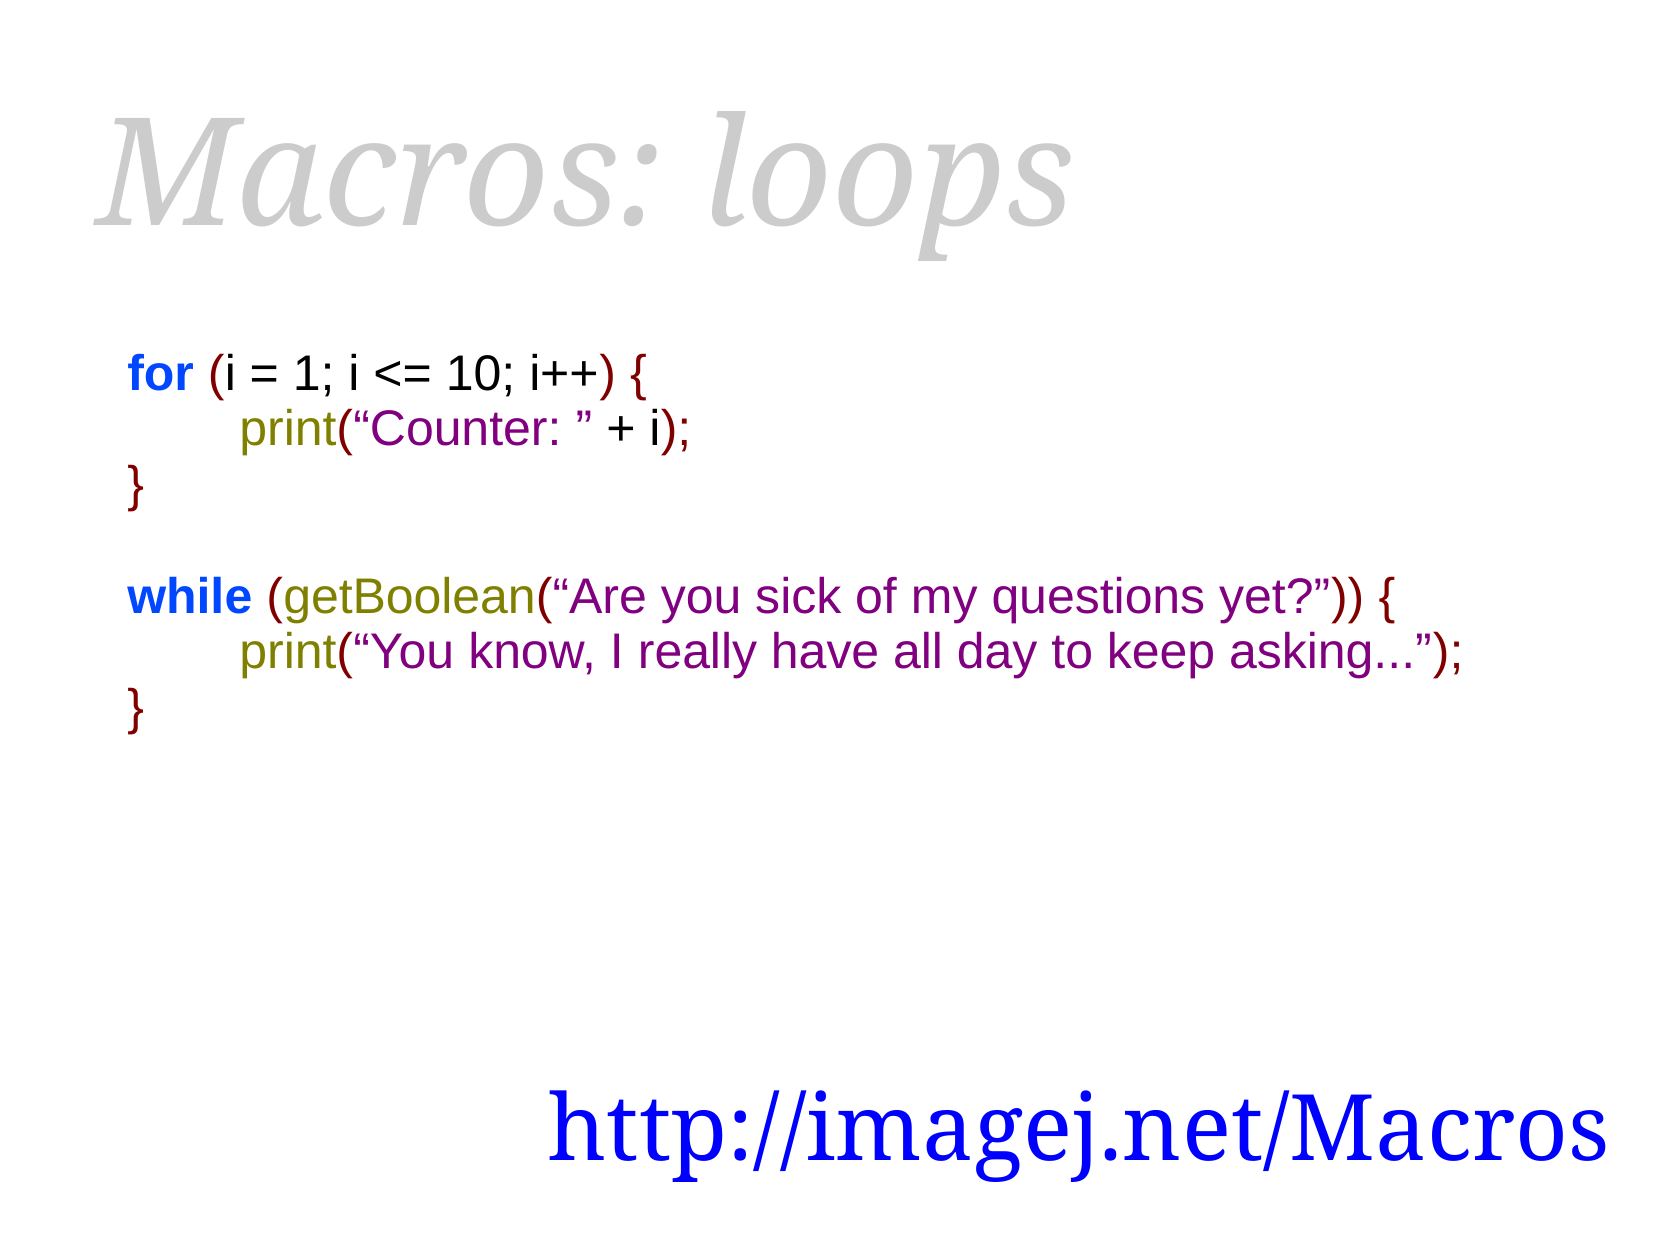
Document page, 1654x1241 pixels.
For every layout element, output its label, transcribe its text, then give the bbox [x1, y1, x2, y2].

text_box Macros: loops [81, 57, 1654, 239]
text_box for (i = 1; i <= 10; i++) { print(“Counter: ” + i); } while (getBoolean(“Are you sick of my questions yet?”)) { print(“You know, I really have all day to keep asking...”); } [112, 337, 1538, 743]
text_box http://imagej.net/Macros [50, 1055, 1626, 1172]
